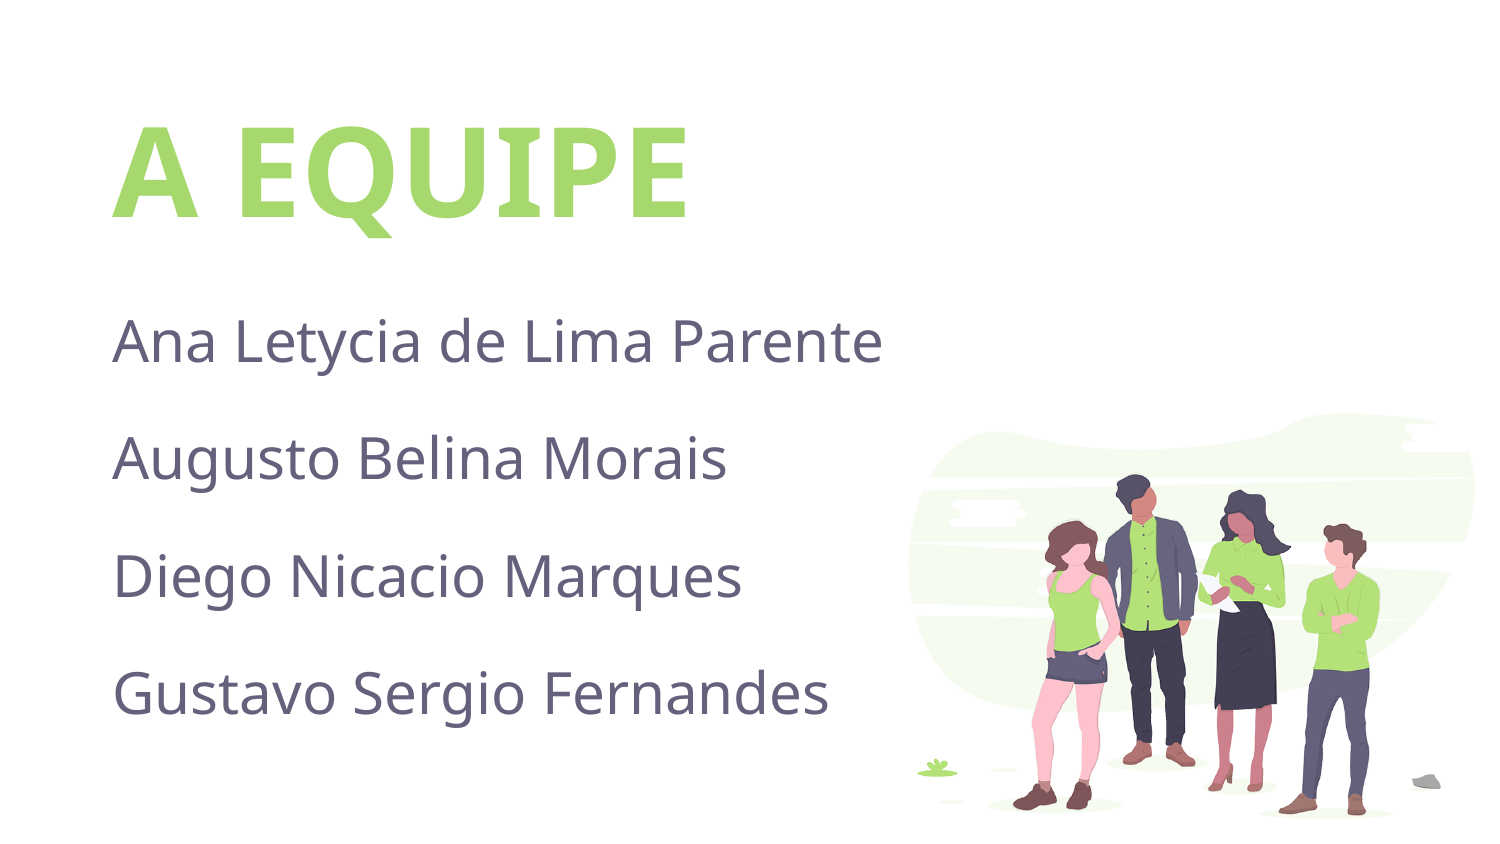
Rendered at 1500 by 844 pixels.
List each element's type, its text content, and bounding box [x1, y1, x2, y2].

picture [908, 413, 1475, 819]
title A EQUIPE [112, 72, 899, 263]
subtitle Ana Letycia de Lima Parente Augusto Belina Morais Diego Nicacio Marques Gustavo Sergio Fernandes [112, 268, 899, 786]
